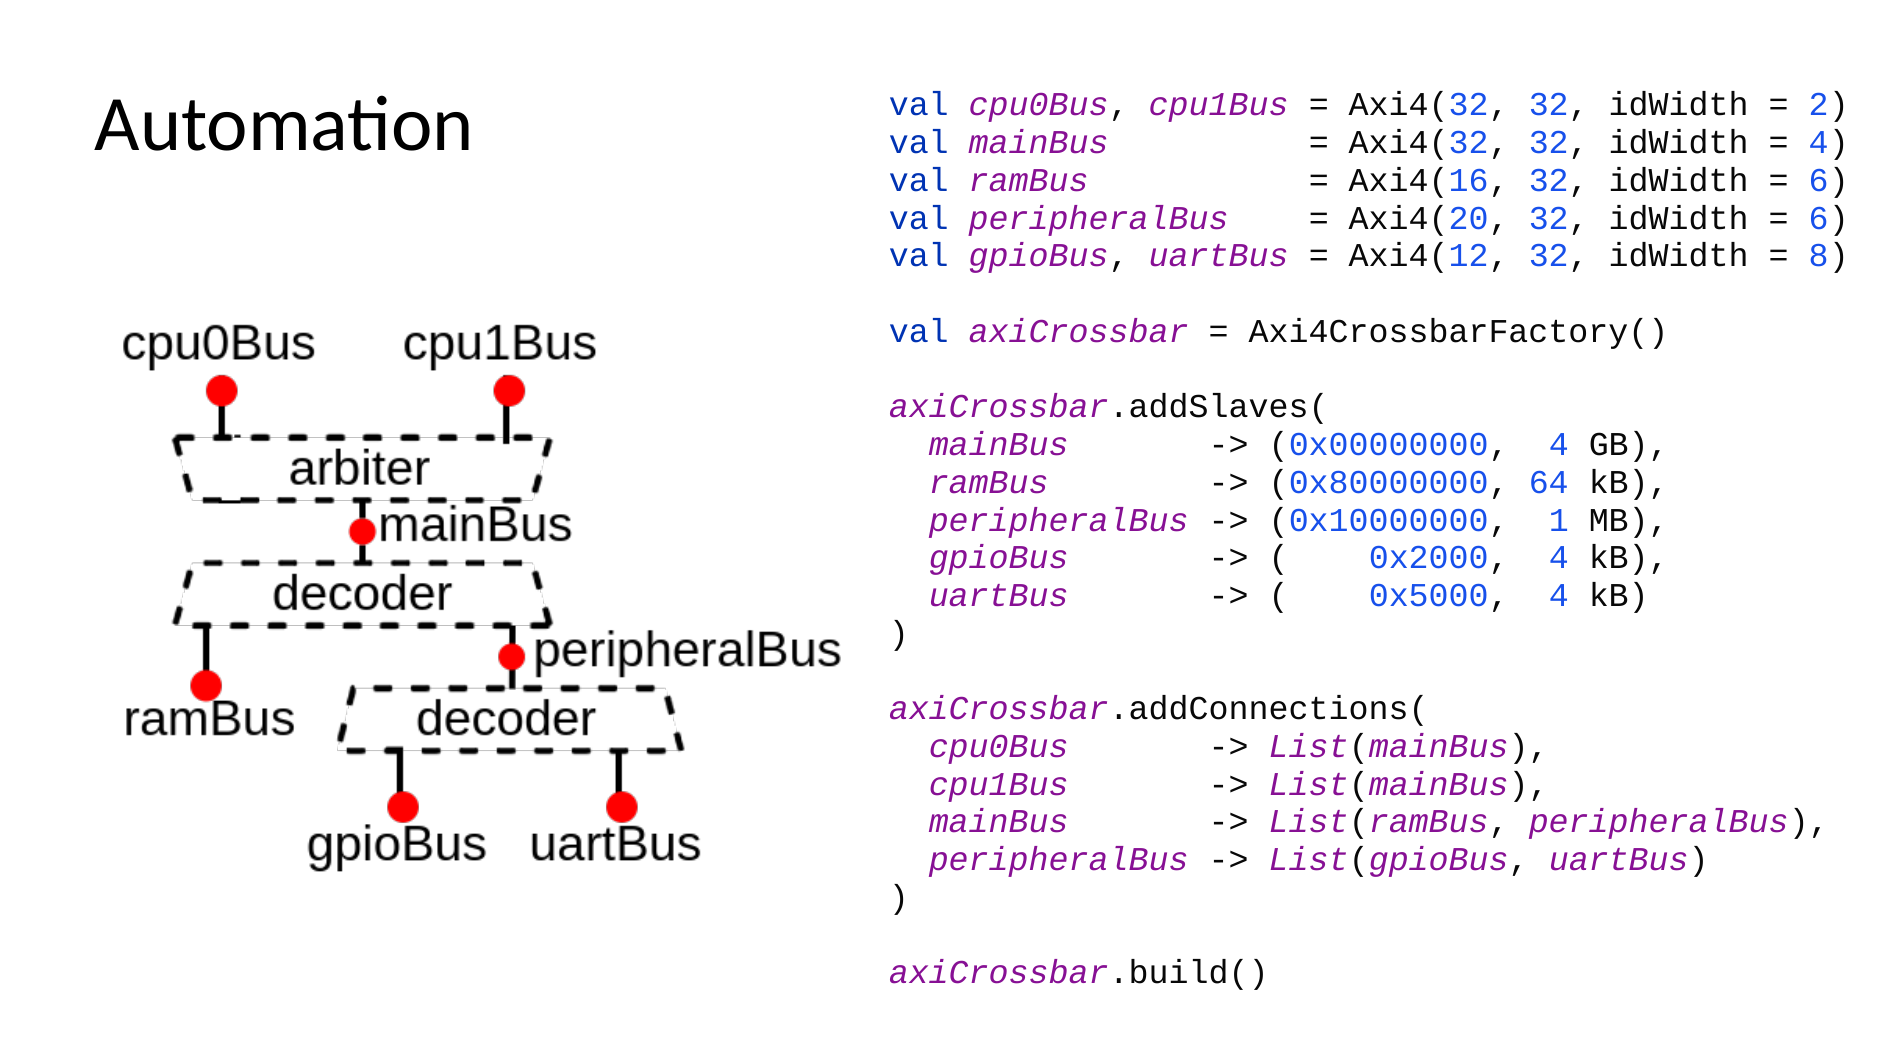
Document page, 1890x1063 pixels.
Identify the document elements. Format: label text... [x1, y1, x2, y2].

picture [47, 247, 941, 942]
text_box val cpu0Bus, cpu1Bus = Axi4(32, 32, idWidth = 2) val mainBus = Axi4(32, 32, idWidth = 4) val ramBus = Axi4(16, 32, idWidth = 6) val peripheralBus = Axi4(20, 32, idWidth = 6) val gpioBus, uartBus = Axi4(12, 32, idWidth = 8) val axiCrossbar = Axi4CrossbarFactory() axiCrossbar.addSlaves( mainBus -> (0x00000000, 4 GB), ramBus -> (0x80000000, 64 kB), peripheralBus -> (0x10000000, 1 MB), gpioBus -> ( 0x2000, 4 kB), uartBus -> ( 0x5000, 4 kB) ) axiCrossbar.addConnections( cpu0Bus -> List(mainBus), cpu1Bus -> List(mainBus), mainBus -> List(ramBus, peripheralBus), peripheralBus -> List(gpioBus, uartBus) ) axiCrossbar.build() [874, 80, 1890, 1063]
title Automation [94, 42, 1796, 220]
